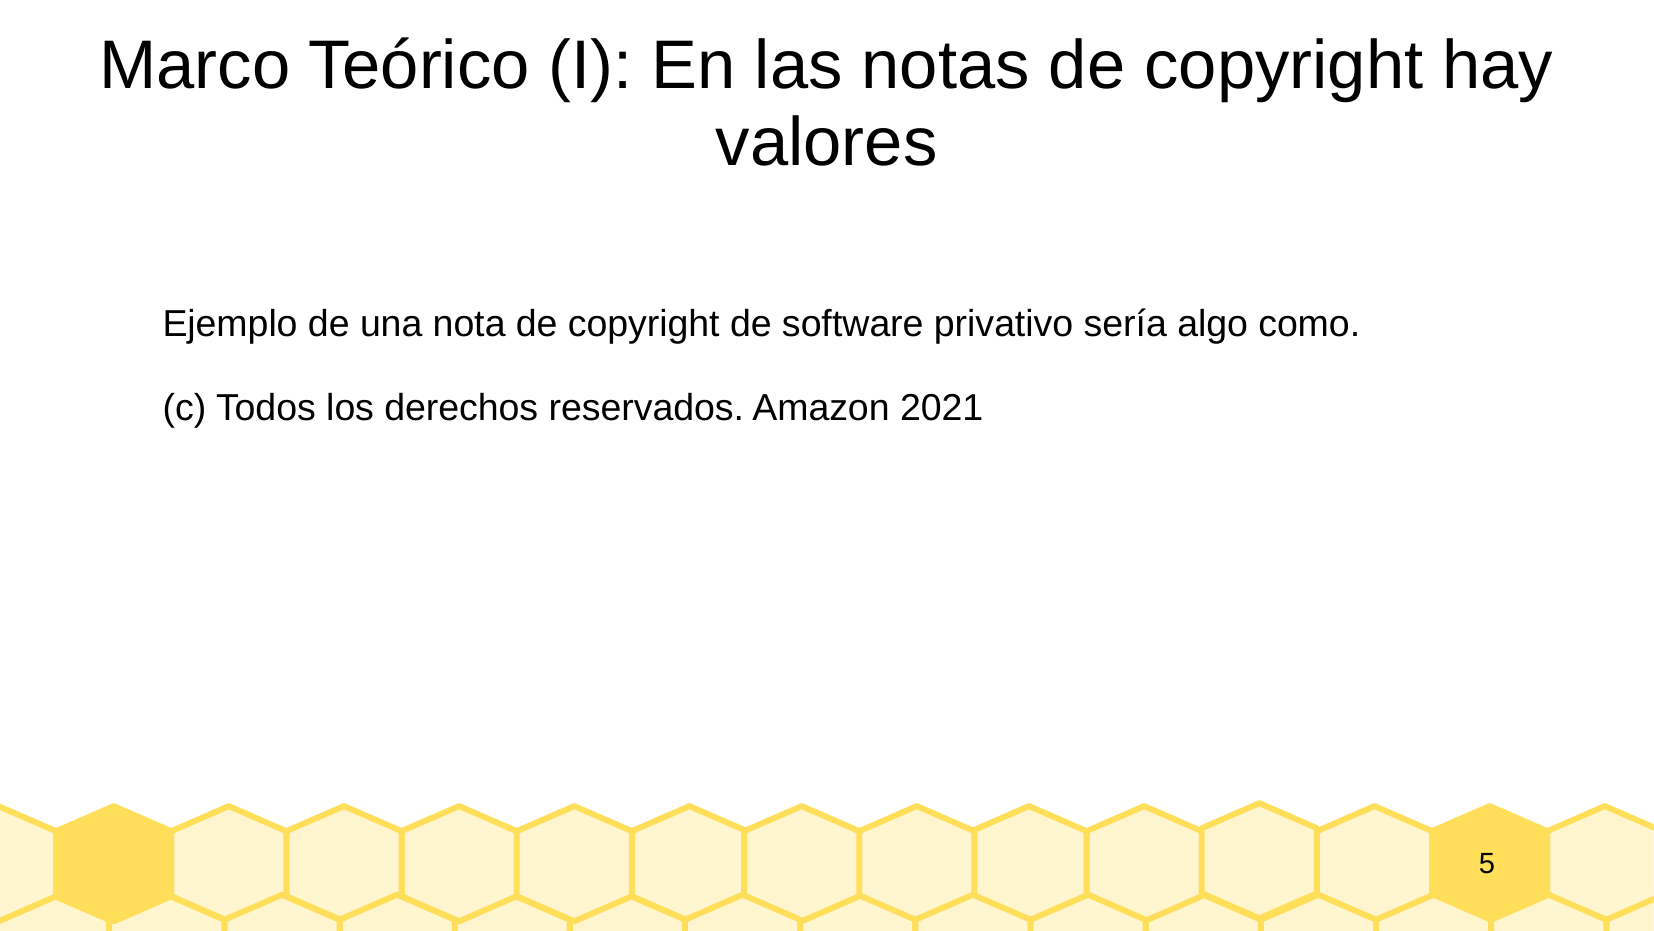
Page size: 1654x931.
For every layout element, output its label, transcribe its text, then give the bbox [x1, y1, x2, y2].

text_box Ejemplo de una nota de copyright de software privativo sería algo como. (c) Todos los derechos reservados. Amazon 2021 [147, 295, 1536, 437]
title Marco Teórico (I): En las notas de copyright hay valores [88, 26, 1565, 181]
